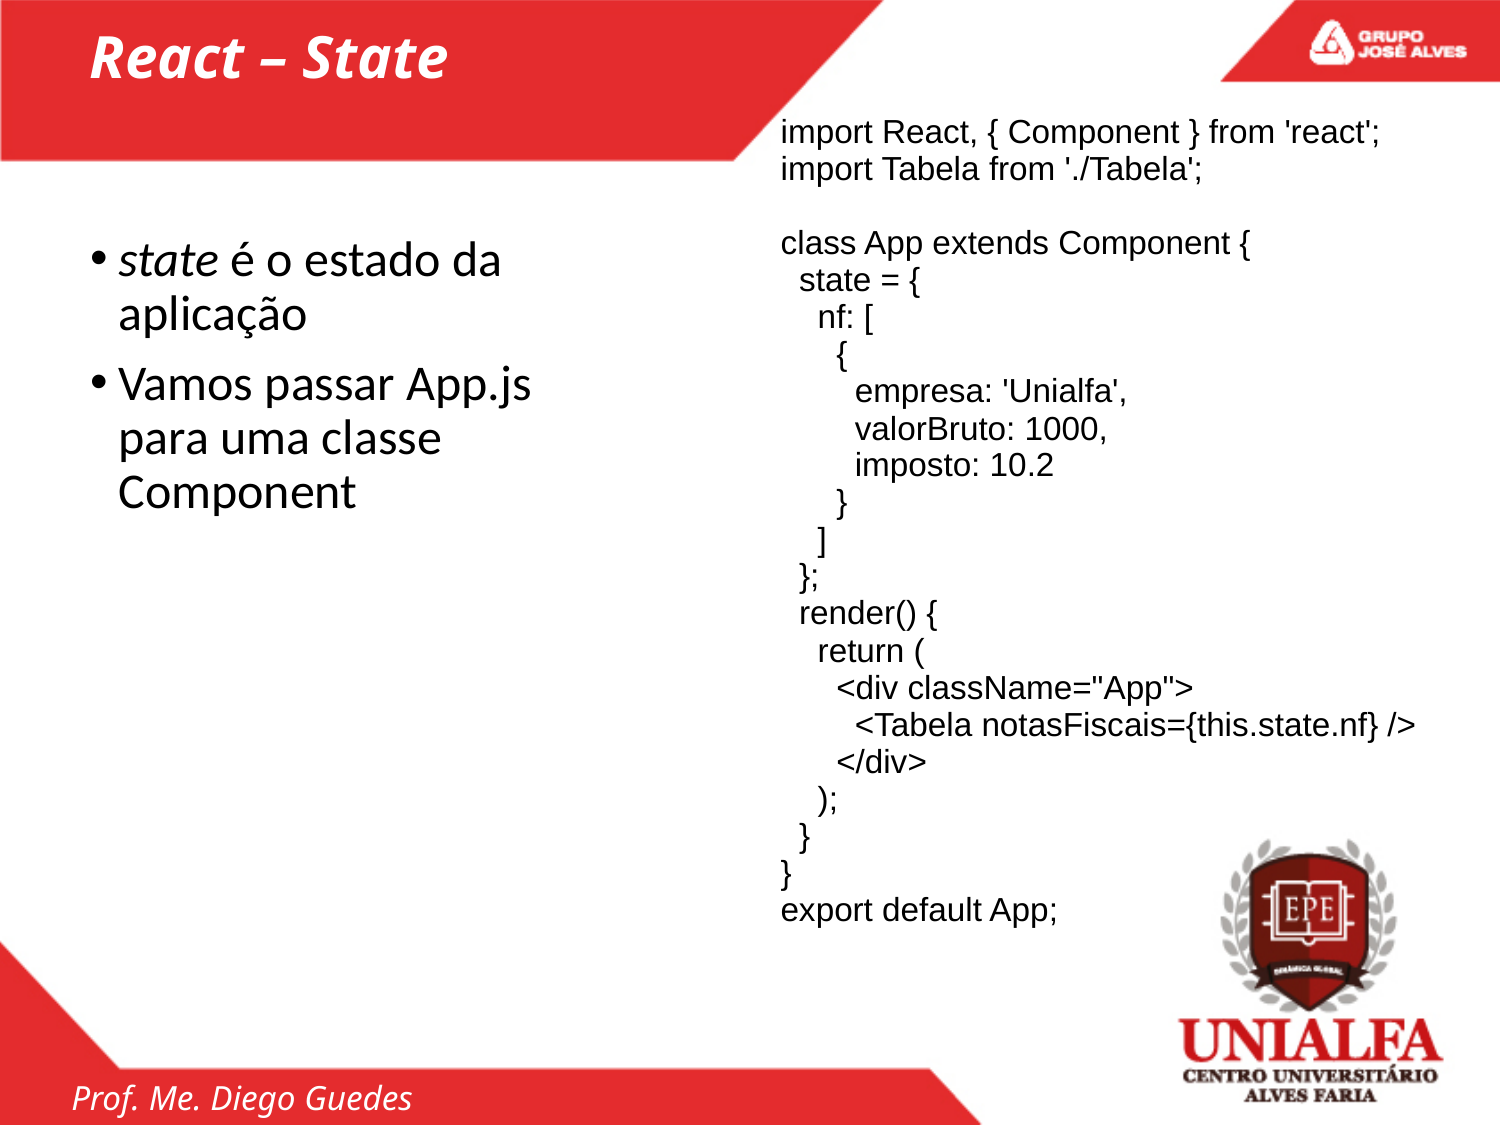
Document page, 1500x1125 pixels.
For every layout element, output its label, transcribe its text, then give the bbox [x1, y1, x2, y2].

picture [0, 0, 1500, 1125]
text_box Prof. Me. Diego Guedes [56, 1070, 711, 1125]
text_box React – State [75, 12, 740, 98]
text_box import React, { Component } from 'react'; import Tabela from './Tabela'; class App extends Component { state = { nf: [ { empresa: 'Unialfa', valorBruto: 1000, imposto: 10.2 } ] }; render() { return ( <div className="App"> <Tabela notasFiscais={this.state.nf} /> </div> ); } } export default App; [765, 106, 1500, 1045]
list state é o estado da aplicação Vamos passar App.js para uma classe Component [75, 225, 638, 933]
